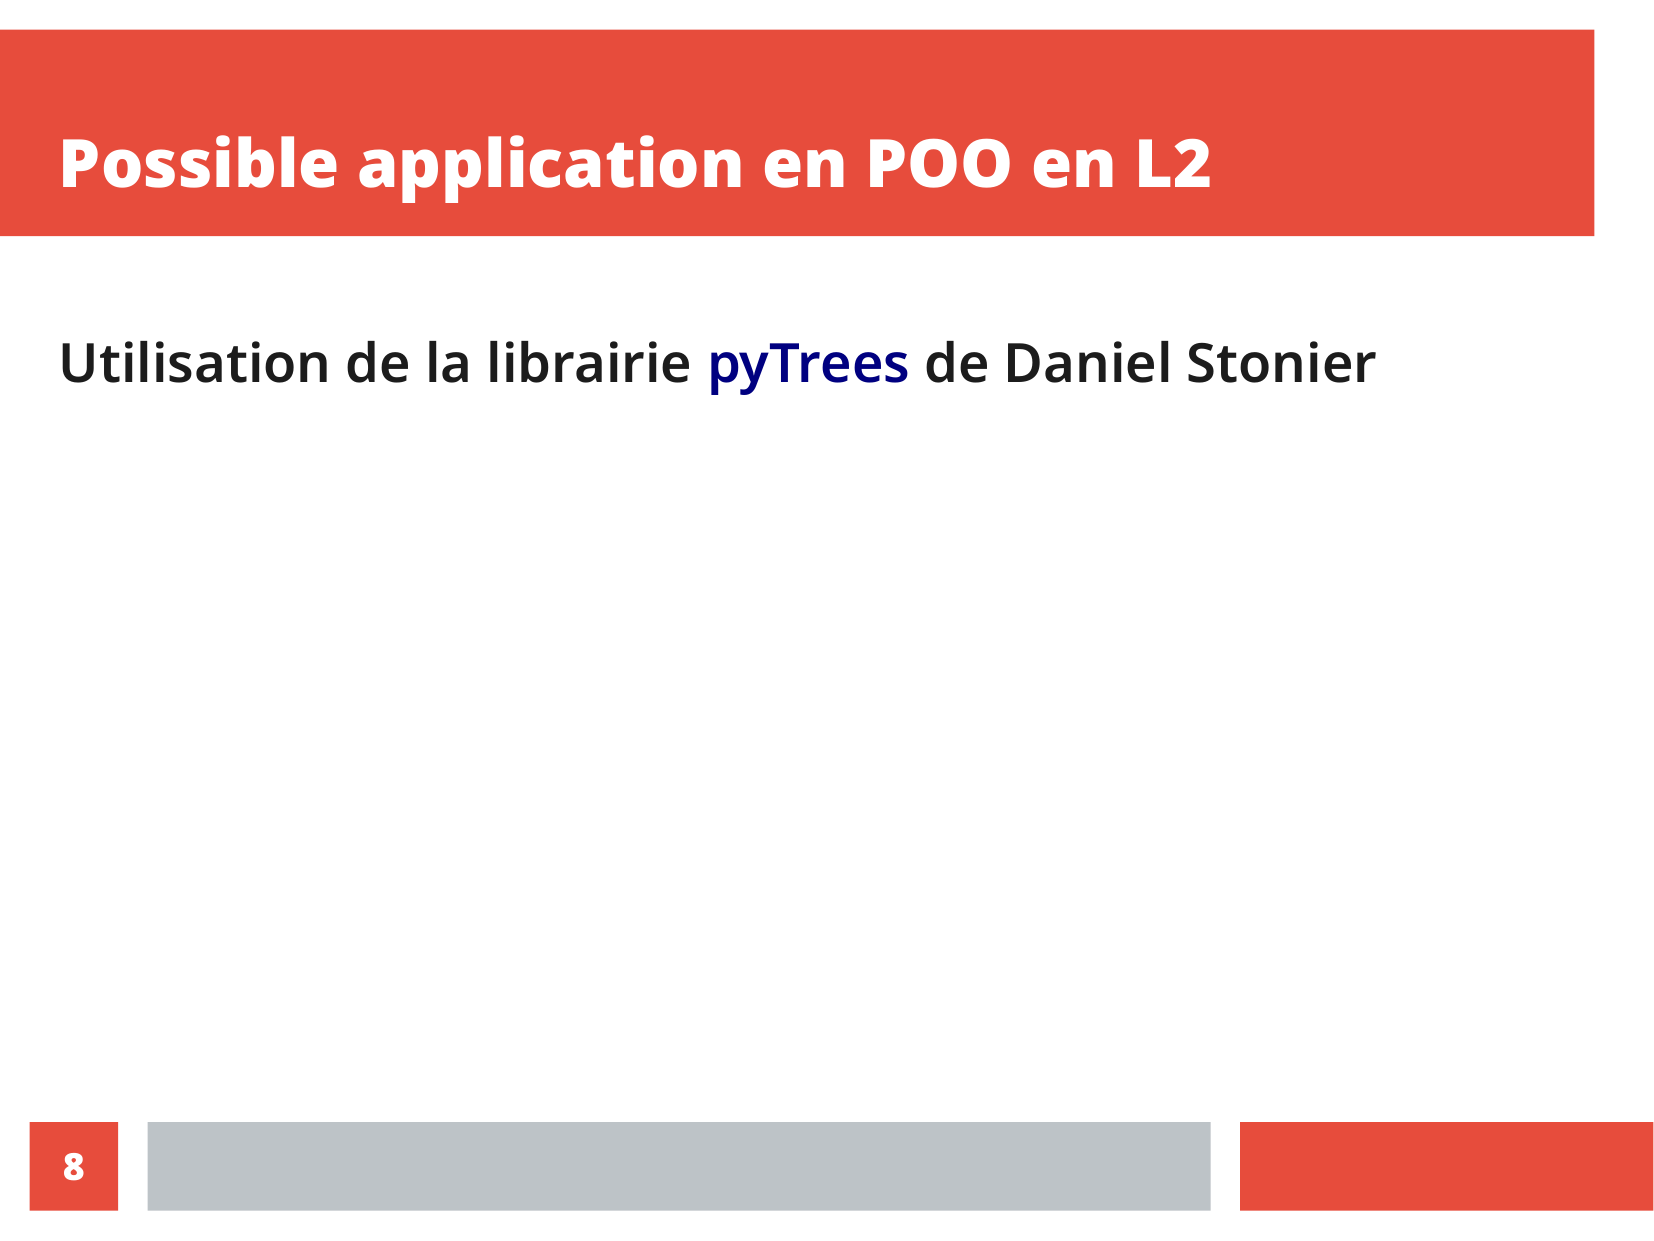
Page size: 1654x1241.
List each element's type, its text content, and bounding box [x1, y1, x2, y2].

list Utilisation de la librairie pyTrees de Daniel Stonier [59, 324, 1565, 1093]
title Possible application en POO en L2 [59, 59, 1595, 207]
